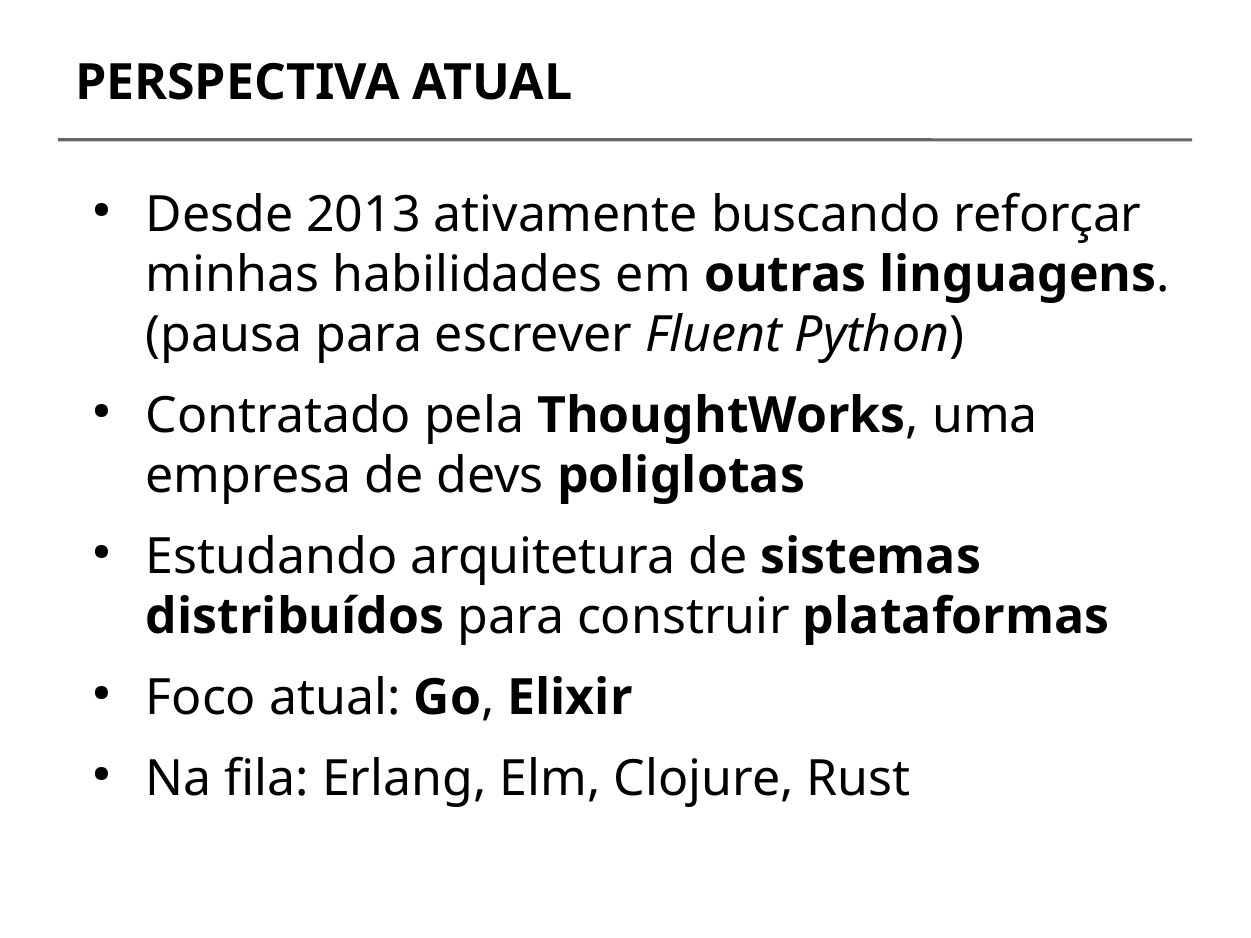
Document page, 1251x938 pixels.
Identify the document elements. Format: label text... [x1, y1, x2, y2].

list Desde 2013 ativamente buscando reforçar minhas habilidades em outras linguagens. (pausa para escrever Fluent Python) Contratado pela ThoughtWorks, uma empresa de devs poliglotas Estudando arquitetura de sistemas distribuídos para construir plataformas Foco atual: Go, Elixir Na fila: Erlang, Elm, Clojure, Rust [62, 169, 1188, 849]
title PERSPECTIVA ATUAL [62, 37, 1188, 122]
